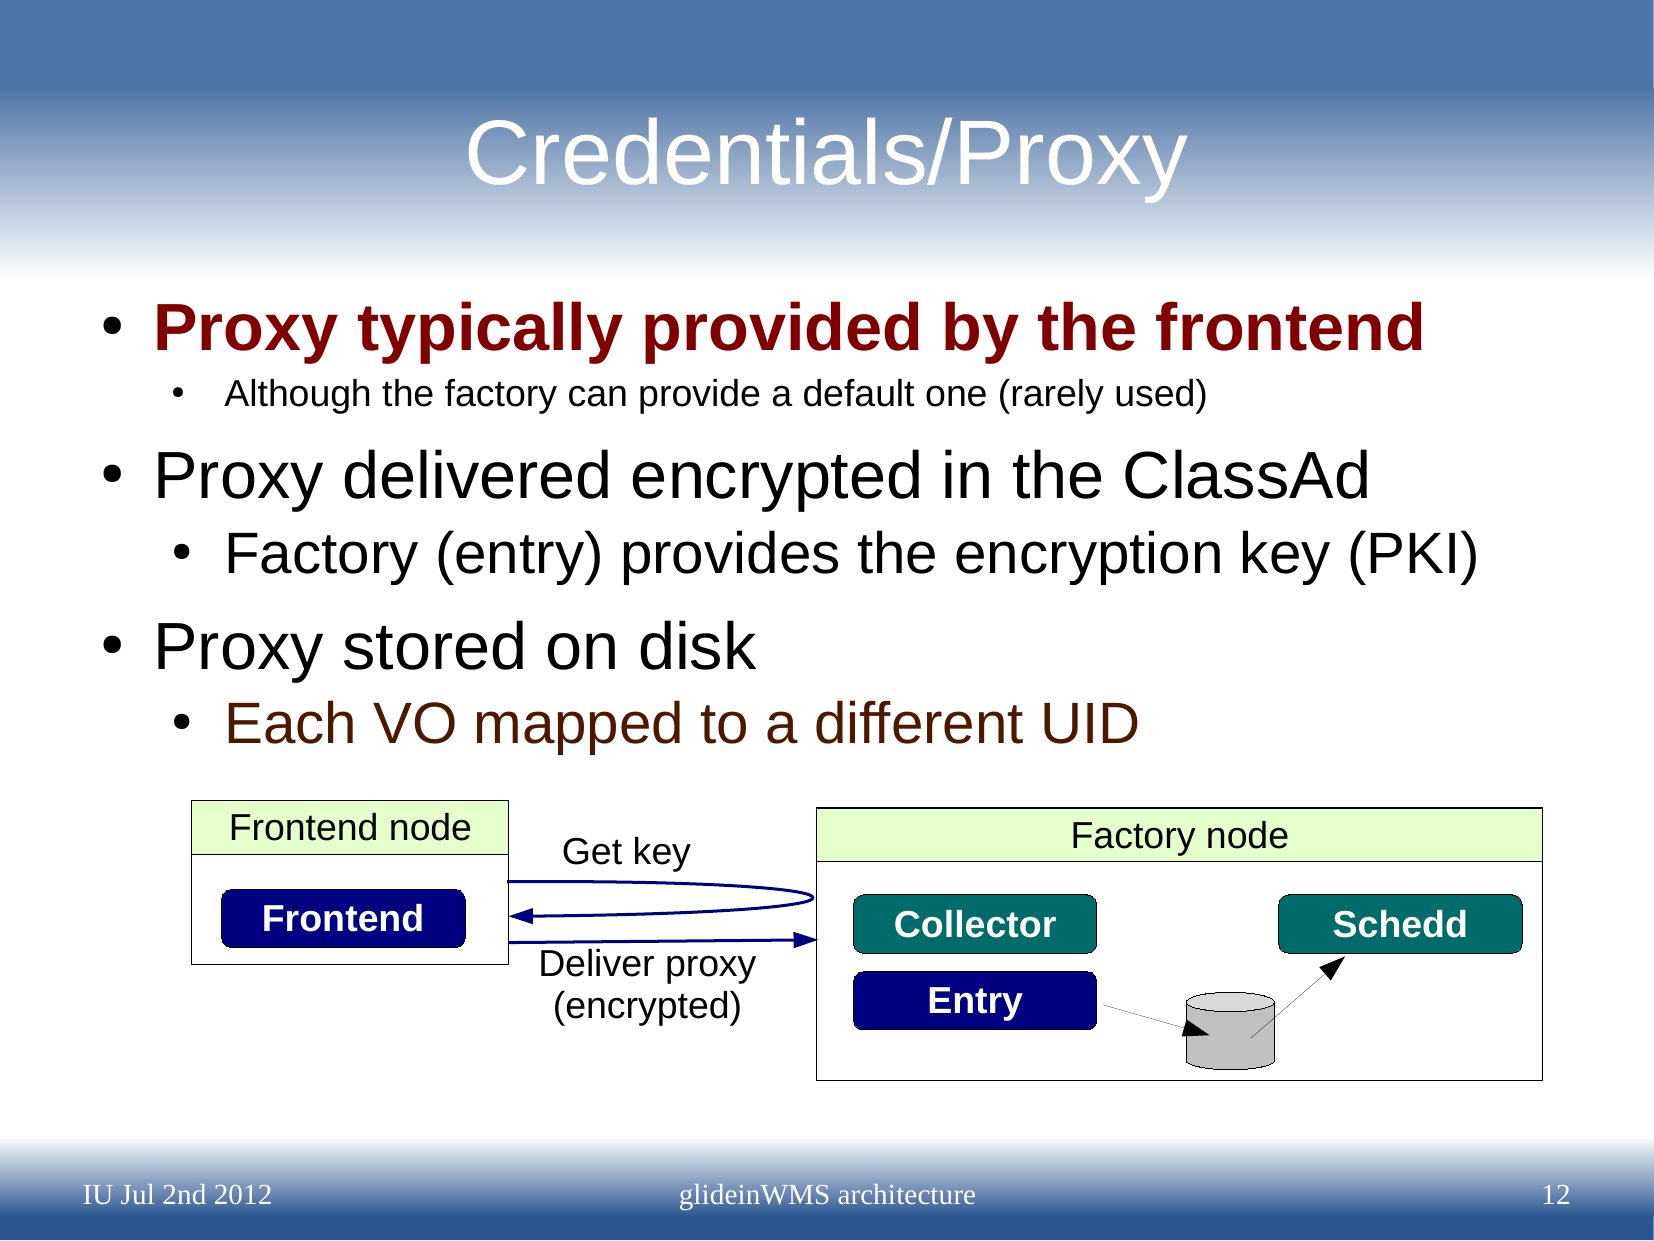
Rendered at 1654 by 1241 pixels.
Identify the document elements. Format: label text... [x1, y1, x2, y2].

text_box Frontend node [191, 800, 509, 855]
text_box Schedd [1278, 894, 1523, 954]
list Proxy typically provided by the frontend Although the factory can provide a default one (rarely used) Proxy delivered encrypted in the ClassAd Factory (entry) provides the encryption key (PKI) Proxy stored on disk Each VO mapped to a different UID [82, 290, 1571, 1109]
text_box Deliver proxy (encrypted) [523, 935, 773, 1034]
text_box Collector [853, 894, 1097, 954]
text_box [816, 862, 1543, 1081]
text_box [191, 855, 509, 965]
text_box Get key [547, 822, 707, 880]
text_box Frontend [221, 889, 466, 948]
text_box Factory node [816, 808, 1543, 862]
title Credentials/Proxy [82, 56, 1571, 250]
text_box Entry [853, 971, 1097, 1030]
